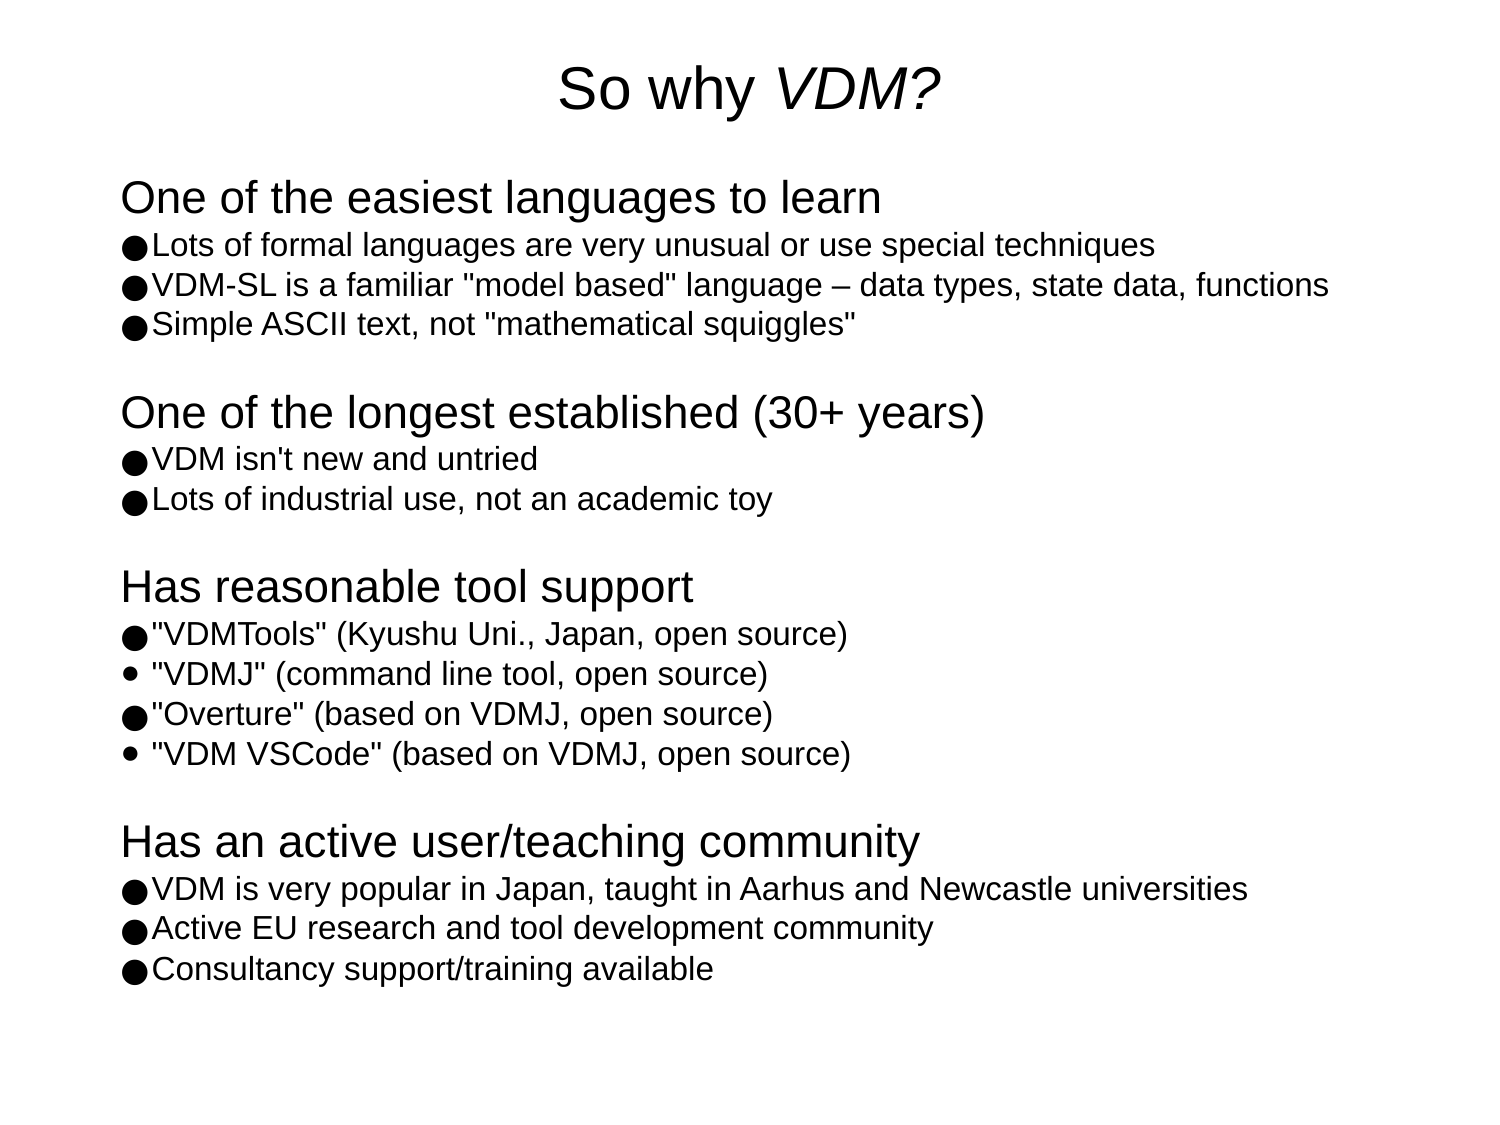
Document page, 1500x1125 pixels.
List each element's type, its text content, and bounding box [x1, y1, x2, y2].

text_box So why VDM? [558, 32, 942, 138]
text_box One of the easiest languages to learn Lots of formal languages are very unusual or use special techniques VDM-SL is a familiar "model based" language – data types, state data, functions Simple ASCII text, not "mathematical squiggles" One of the longest established (30+ years) VDM isn't new and untried Lots of industrial use, not an academic toy Has reasonable tool support "VDMTools" (Kyushu Uni., Japan, open source) "VDMJ" (command line tool, open source) "Overture" (based on VDMJ, open source) "VDM VSCode" (based on VDMJ, open source) Has an active user/teaching community VDM is very popular in Japan, taught in Aarhus and Newcastle universities Active EU research and tool development community Consultancy support/training available [107, 161, 1404, 1008]
